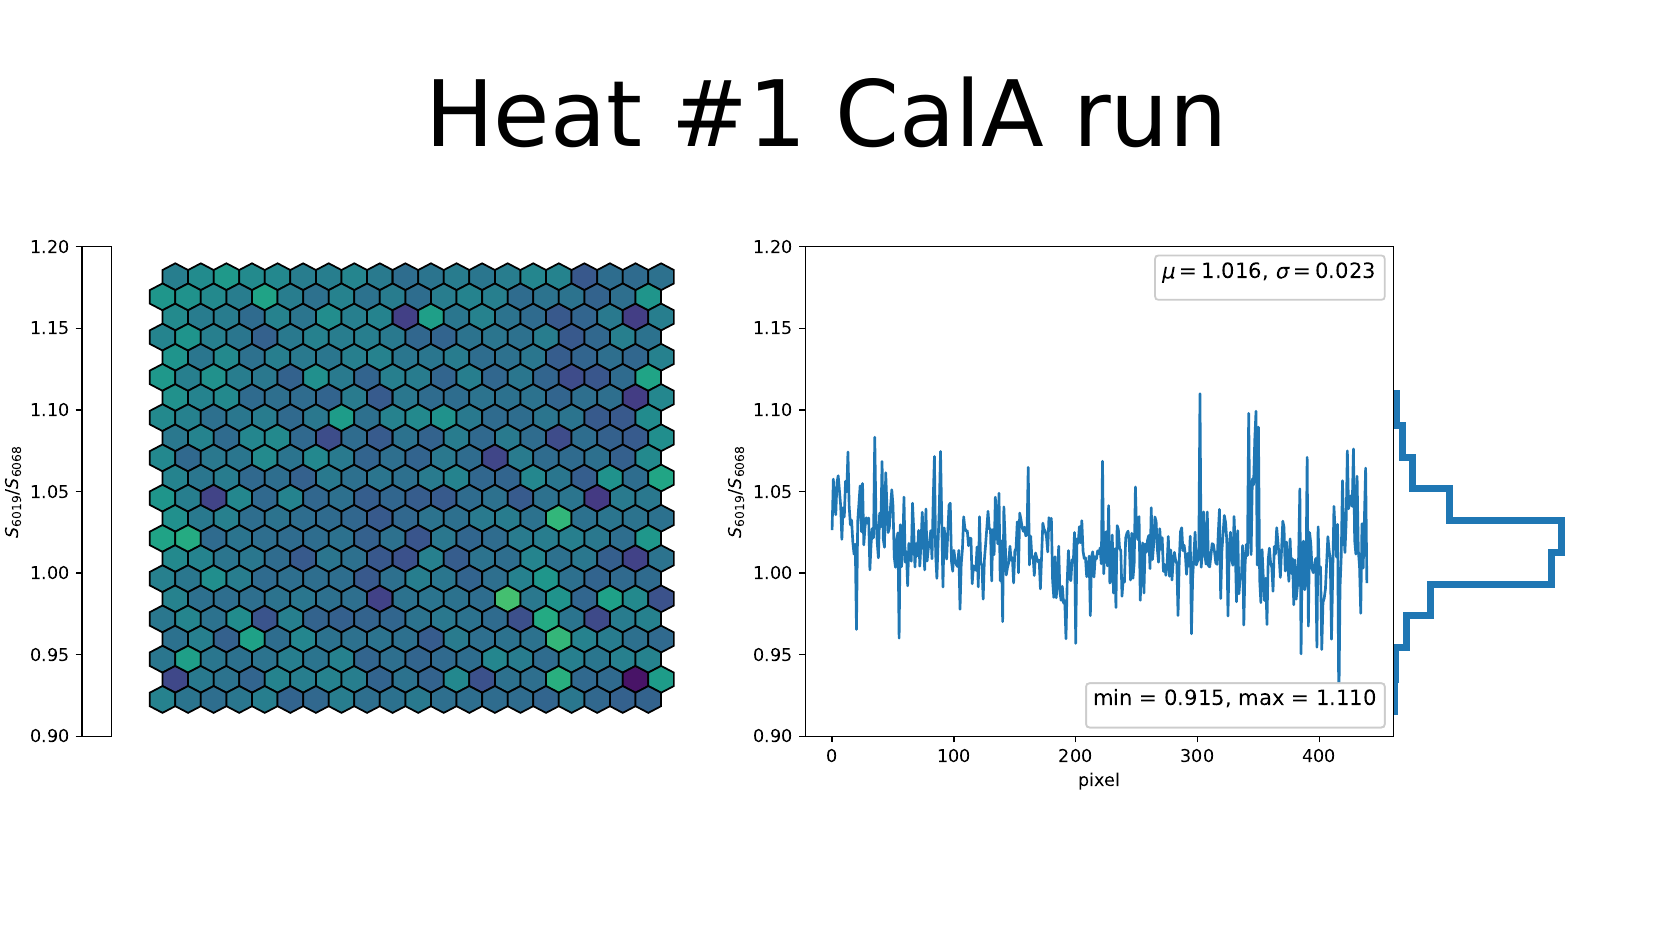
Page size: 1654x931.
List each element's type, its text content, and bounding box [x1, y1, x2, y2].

picture [0, 170, 1653, 807]
title Heat #1 CalA run [82, 37, 1571, 170]
